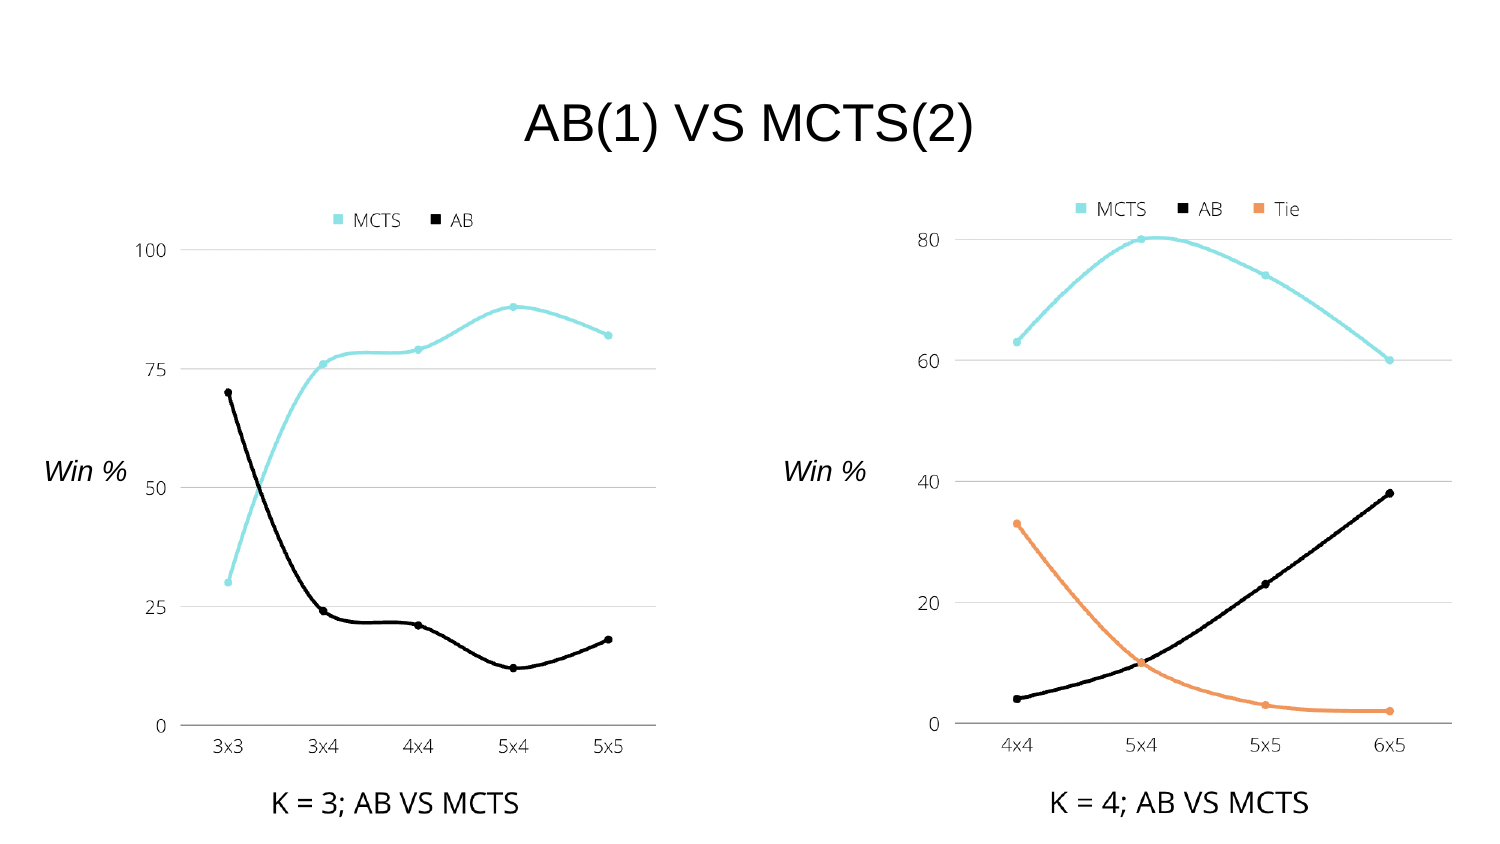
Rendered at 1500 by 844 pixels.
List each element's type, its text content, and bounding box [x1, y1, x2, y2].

text_box Win % [767, 436, 884, 502]
picture [908, 191, 1465, 819]
text_box Win % [28, 436, 145, 502]
picture [115, 199, 733, 827]
title AB(1) VS MCTS(2) [51, 72, 1449, 167]
